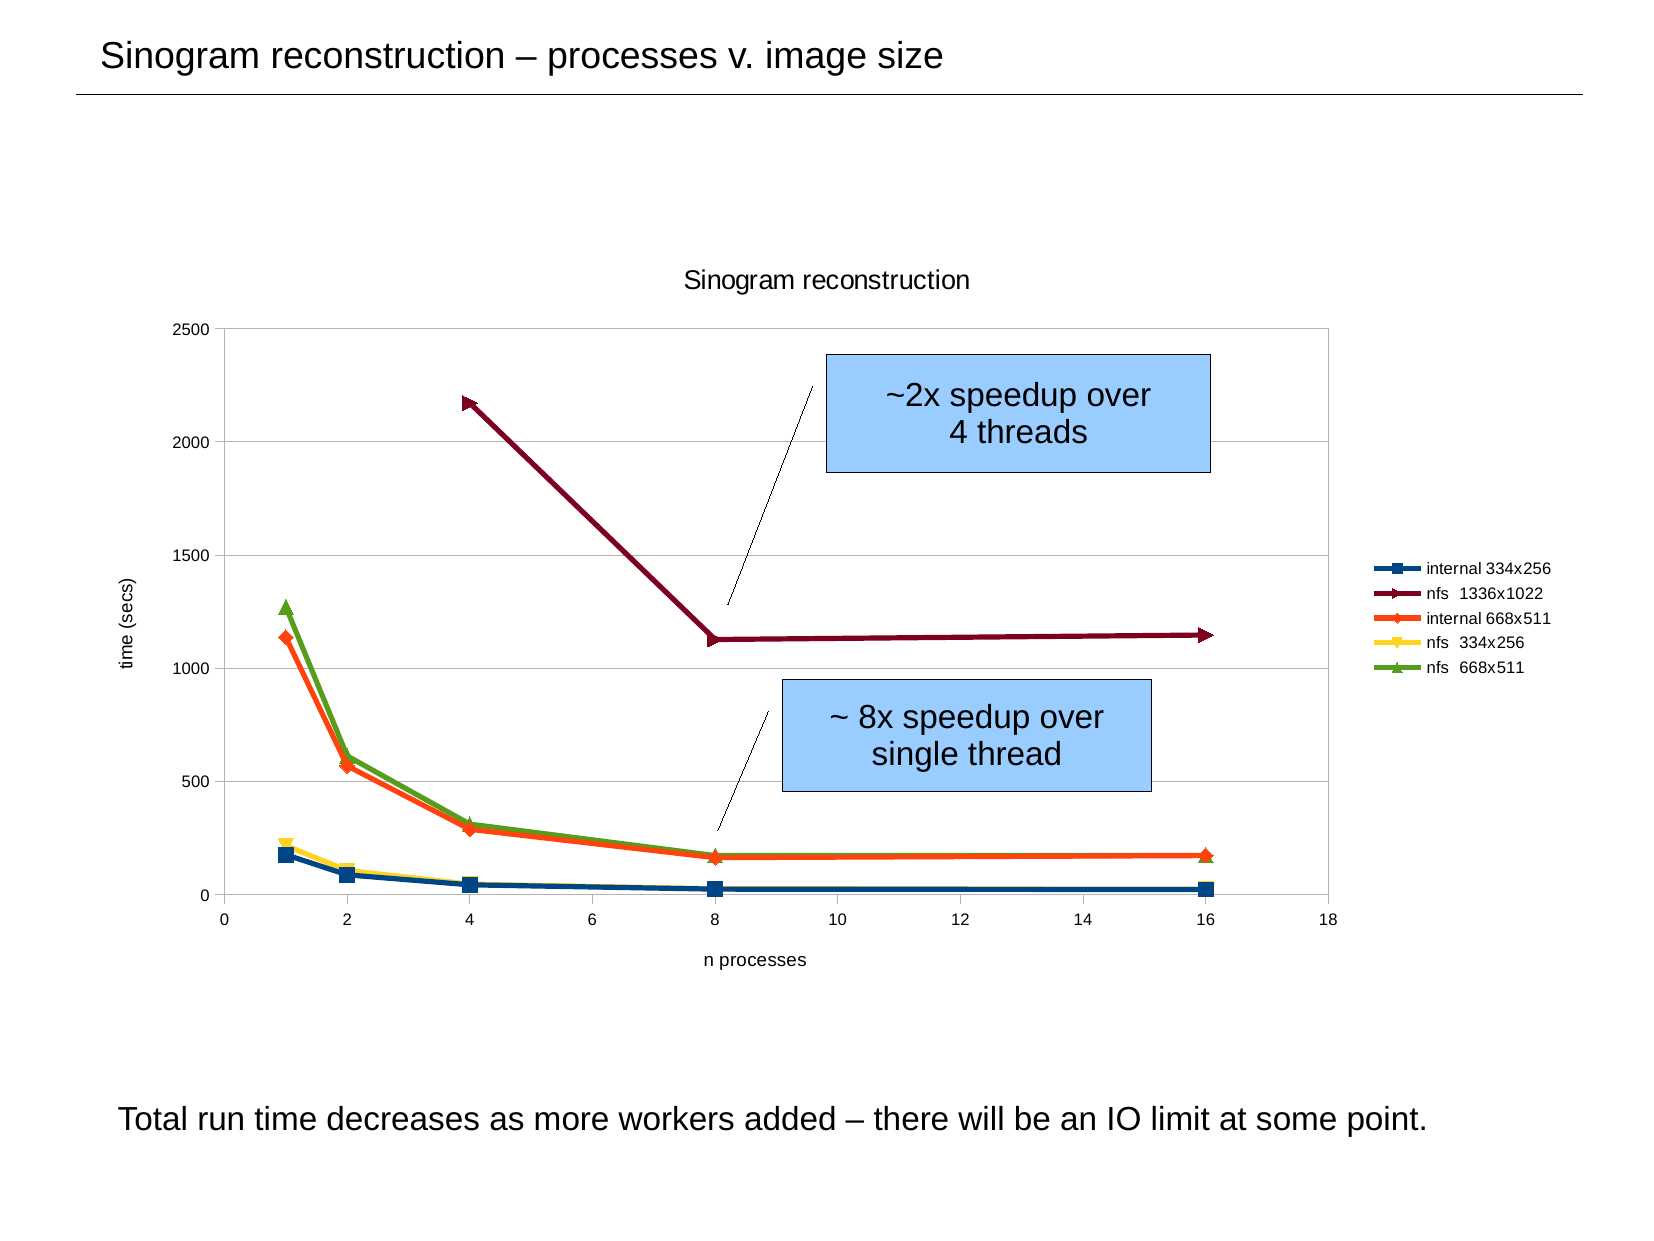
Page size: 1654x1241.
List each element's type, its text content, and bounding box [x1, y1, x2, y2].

text_box ~2x speedup over 4 threads [827, 354, 1211, 472]
text_box Sinogram reconstruction – processes v. image size [85, 27, 960, 89]
text_box ~ 8x speedup over single thread [783, 679, 1152, 791]
text_box Total run time decreases as more workers added – there will be an IO limit at some point. [102, 1092, 1446, 1149]
chart [82, 234, 1571, 1002]
